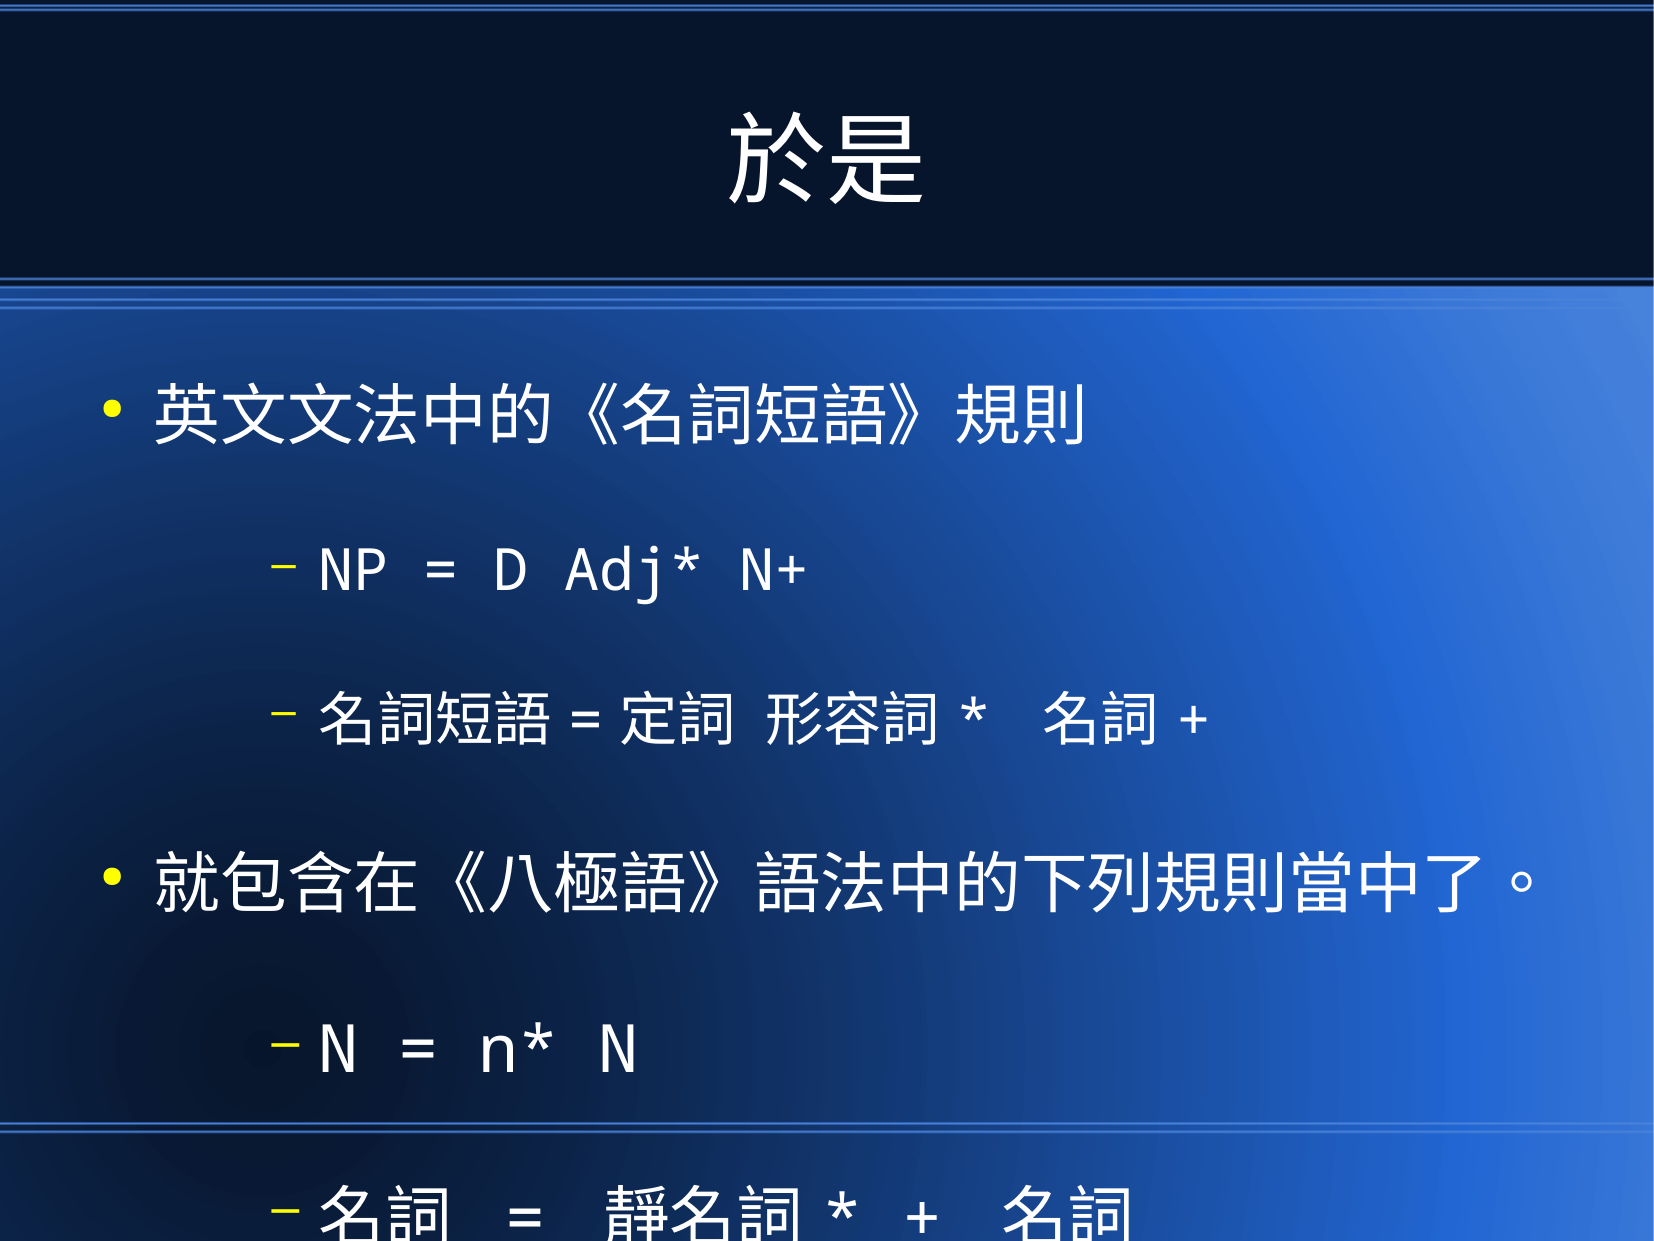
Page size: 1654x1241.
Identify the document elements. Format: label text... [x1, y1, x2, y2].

picture [0, 0, 1654, 1241]
title 於是 [82, 49, 1571, 257]
list 英文文法中的《名詞短語》規則 NP = D Adj* N+ 名詞短語=定詞 形容詞* 名詞+ 就包含在《八極語》語法中的下列規則當中了。 N = n* N 名詞 = 靜名詞* + 名詞 [82, 313, 1571, 1241]
